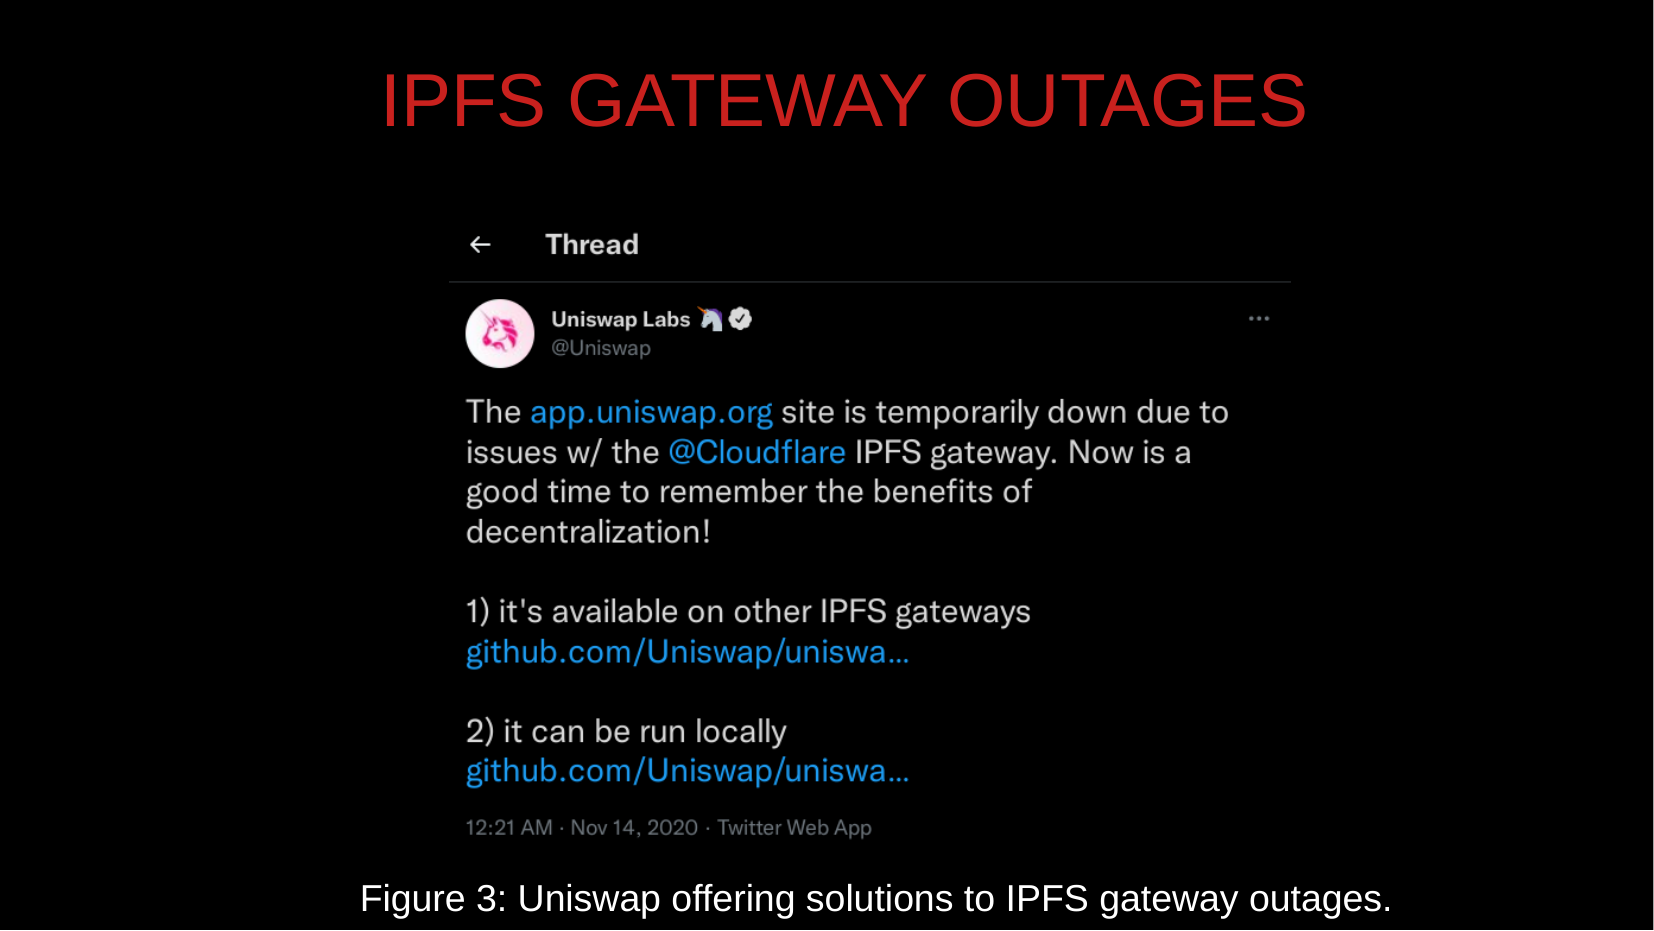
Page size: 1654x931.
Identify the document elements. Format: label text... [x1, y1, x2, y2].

text_box Figure 3: Uniswap offering solutions to IPFS gateway outages. [345, 870, 1621, 931]
text_box IPFS GATEWAY OUTAGES [345, 51, 1636, 151]
picture [449, 209, 1291, 856]
